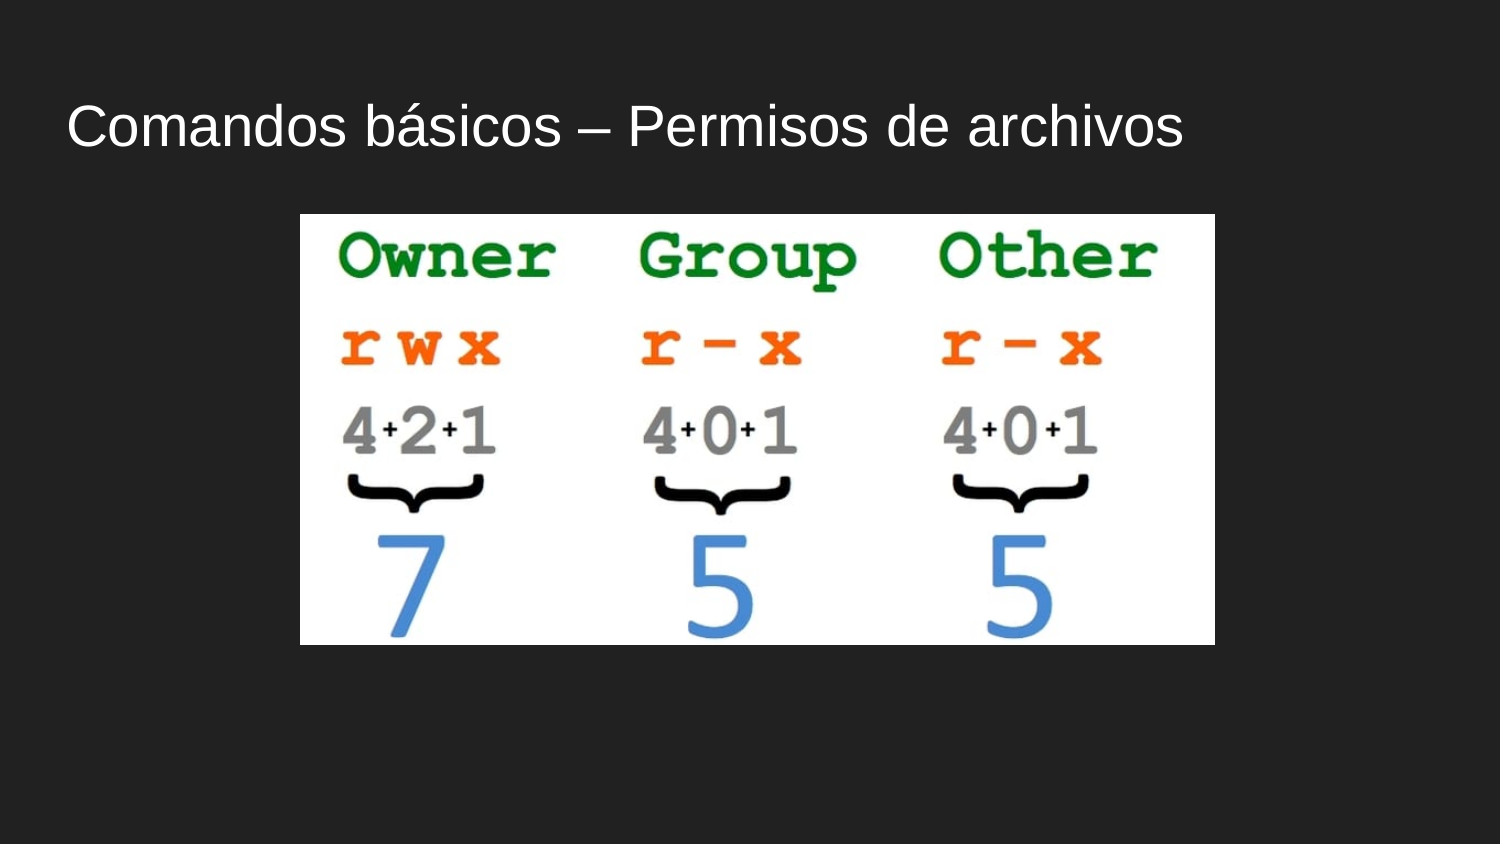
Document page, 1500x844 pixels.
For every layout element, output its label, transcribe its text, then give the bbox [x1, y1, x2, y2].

title Comandos básicos – Permisos de archivos [51, 72, 1449, 167]
picture [300, 214, 1215, 645]
